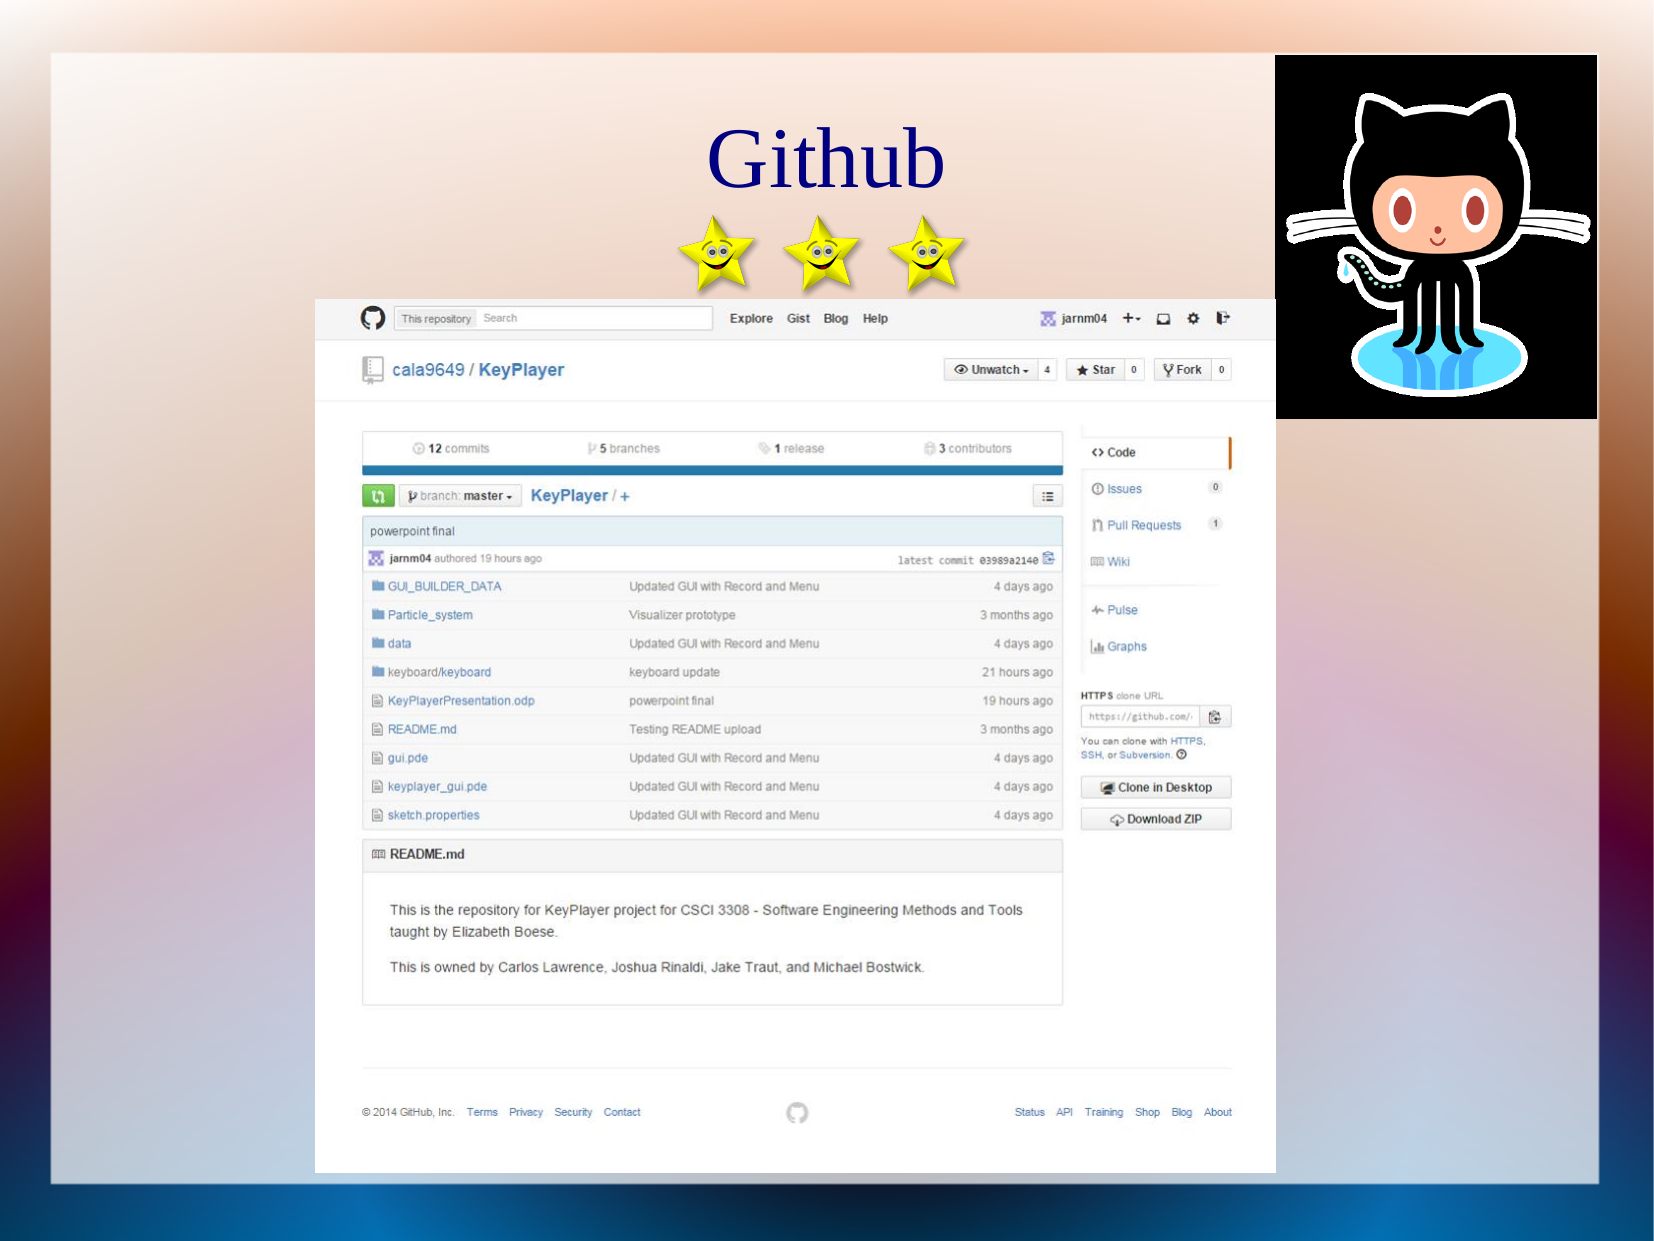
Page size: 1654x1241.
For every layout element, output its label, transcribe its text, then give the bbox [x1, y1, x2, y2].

picture [0, 0, 1654, 1241]
title Github [82, 55, 1275, 263]
